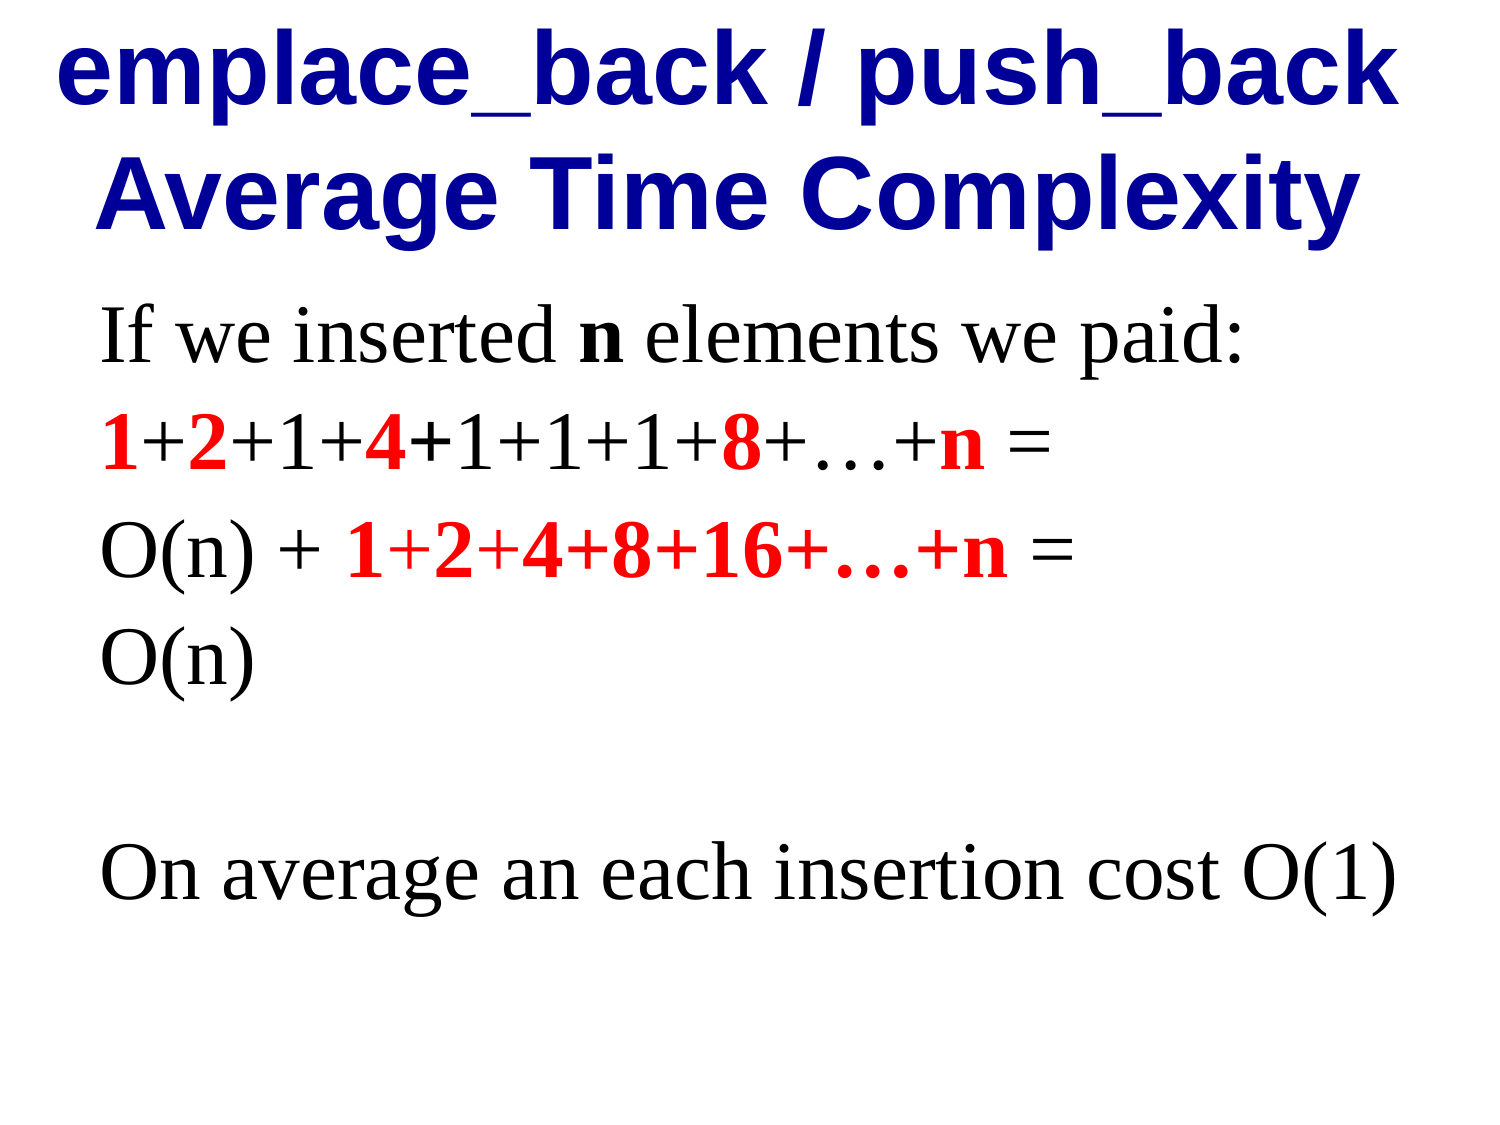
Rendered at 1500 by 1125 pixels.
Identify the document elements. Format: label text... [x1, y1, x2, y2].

title emplace_back / push_back Average Time Complexity [51, 0, 1406, 250]
text_box If we inserted n elements we paid: 1+2+1+4+1+1+1+8+…+n = O(n) + 1+2+4+8+16+…+n = O(n) On average an each insertion cost O(1) [6, 280, 1436, 926]
